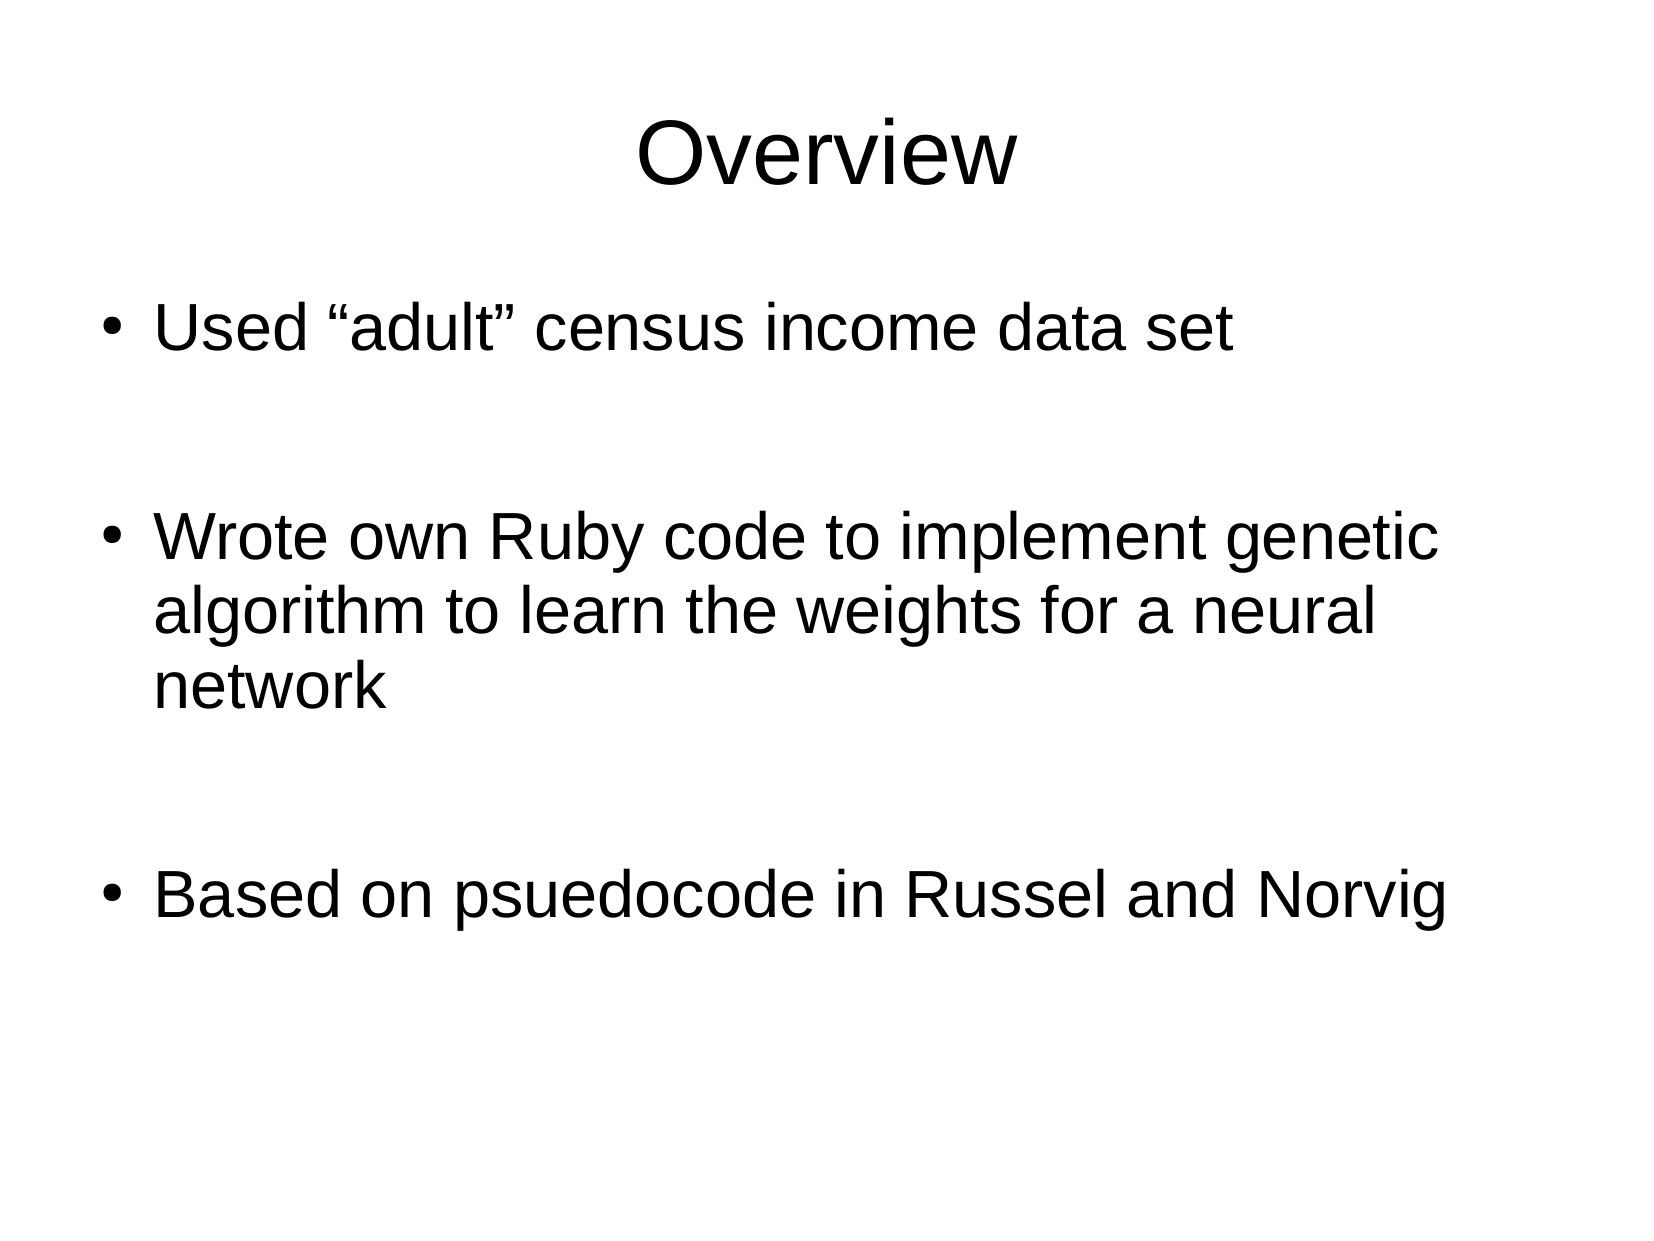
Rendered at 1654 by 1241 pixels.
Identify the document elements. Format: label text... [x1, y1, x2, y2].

list Used “adult” census income data set Wrote own Ruby code to implement genetic algorithm to learn the weights for a neural network Based on psuedocode in Russel and Norvig [82, 290, 1538, 1010]
title Overview [82, 49, 1571, 257]
